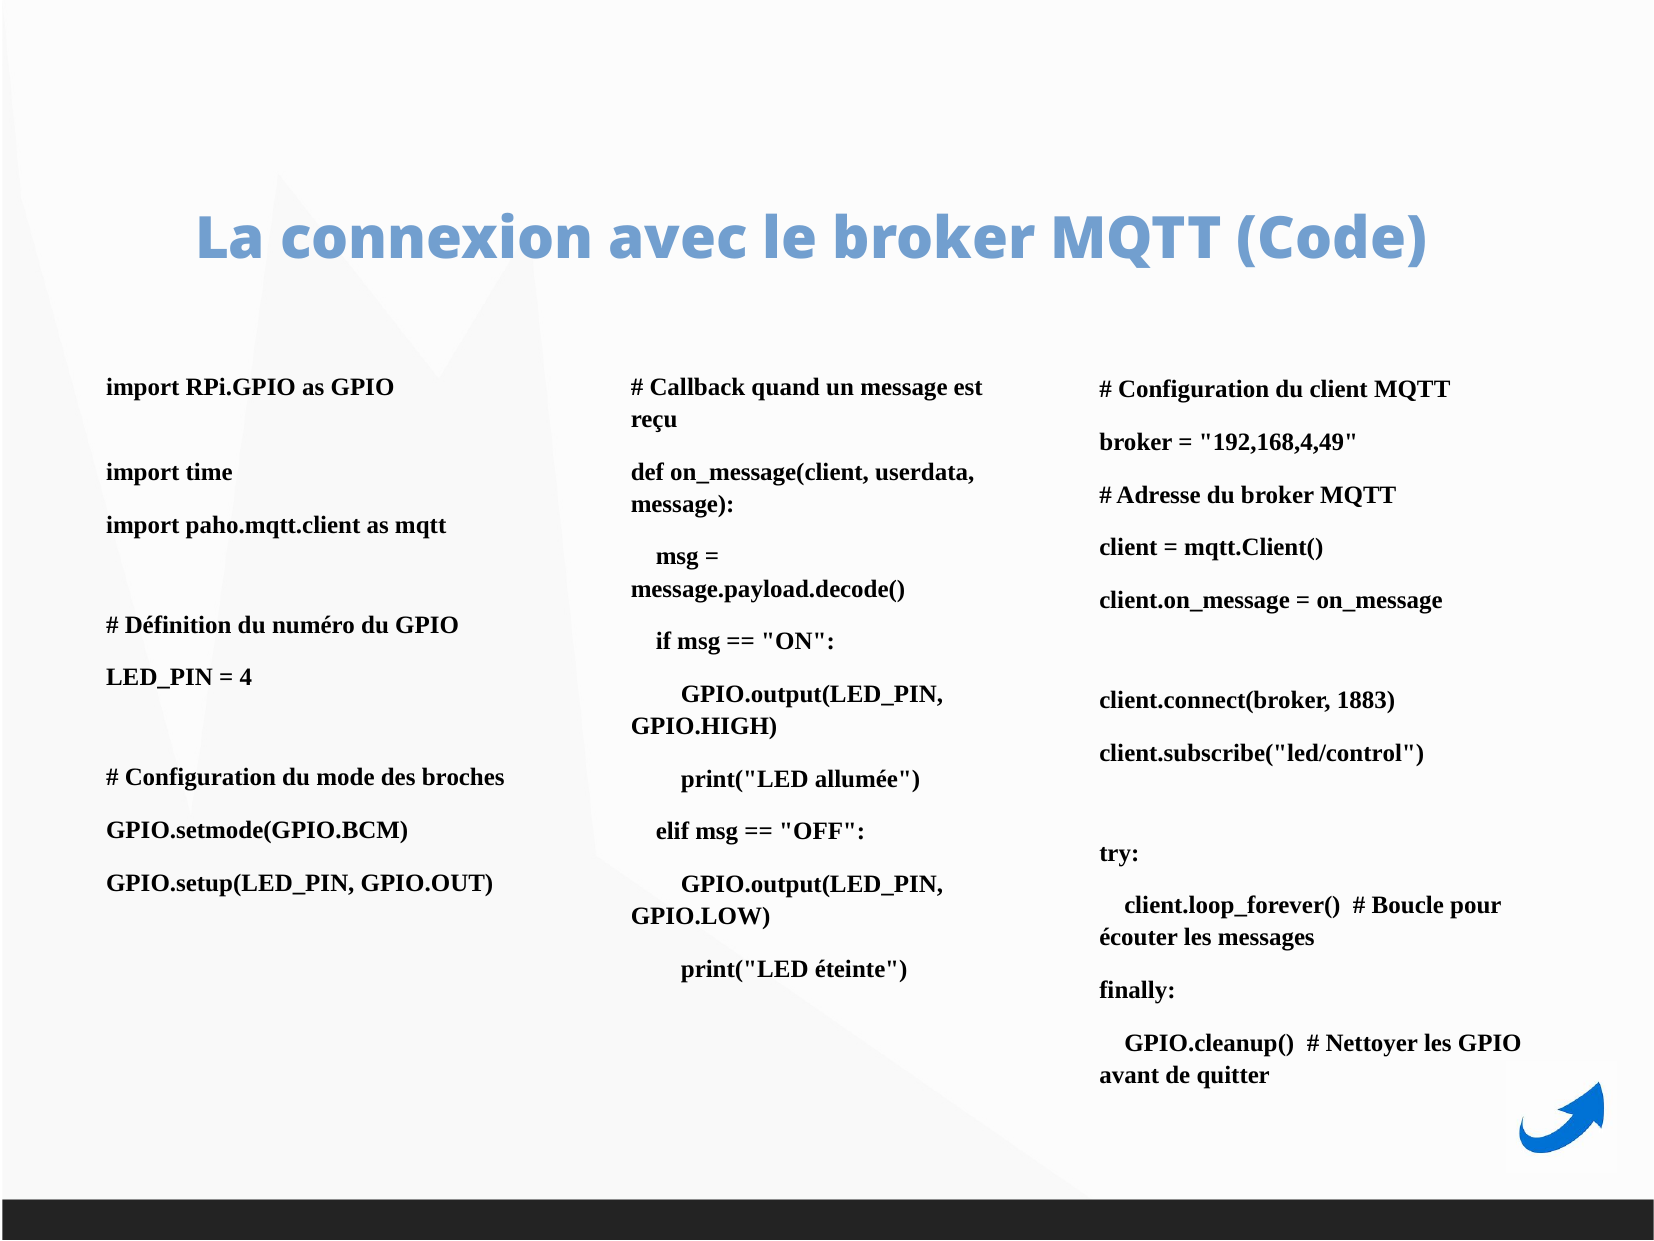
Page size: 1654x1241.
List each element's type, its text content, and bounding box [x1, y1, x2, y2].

picture [2, 0, 1654, 1241]
title La connexion avec le broker MQTT (Code) [67, 132, 1556, 340]
list # Callback quand un message est reçu def on_message(client, userdata, message): msg = message.payload.decode() if msg == "ON": GPIO.output(LED_PIN, GPIO.HIGH) print("LED allumée") elif msg == "OFF": GPIO.output(LED_PIN, GPIO.LOW) print("LED éteinte") [560, 369, 993, 1030]
list # Configuration du client MQTT broker = "192,168,4,49" # Adresse du broker MQTT client = mqtt.Client() client.on_message = on_message client.connect(broker, 1883) client.subscribe("led/control") try: client.loop_forever() # Boucle pour écouter les messages finally: GPIO.cleanup() # Nettoyer les GPIO avant de quitter [1099, 371, 1532, 1104]
list import RPi.GPIO as GPIO import time import paho.mqtt.client as mqtt # Définition du numéro du GPIO LED_PIN = 4 # Configuration du mode des broches GPIO.setmode(GPIO.BCM) GPIO.setup(LED_PIN, GPIO.OUT) [105, 369, 560, 932]
